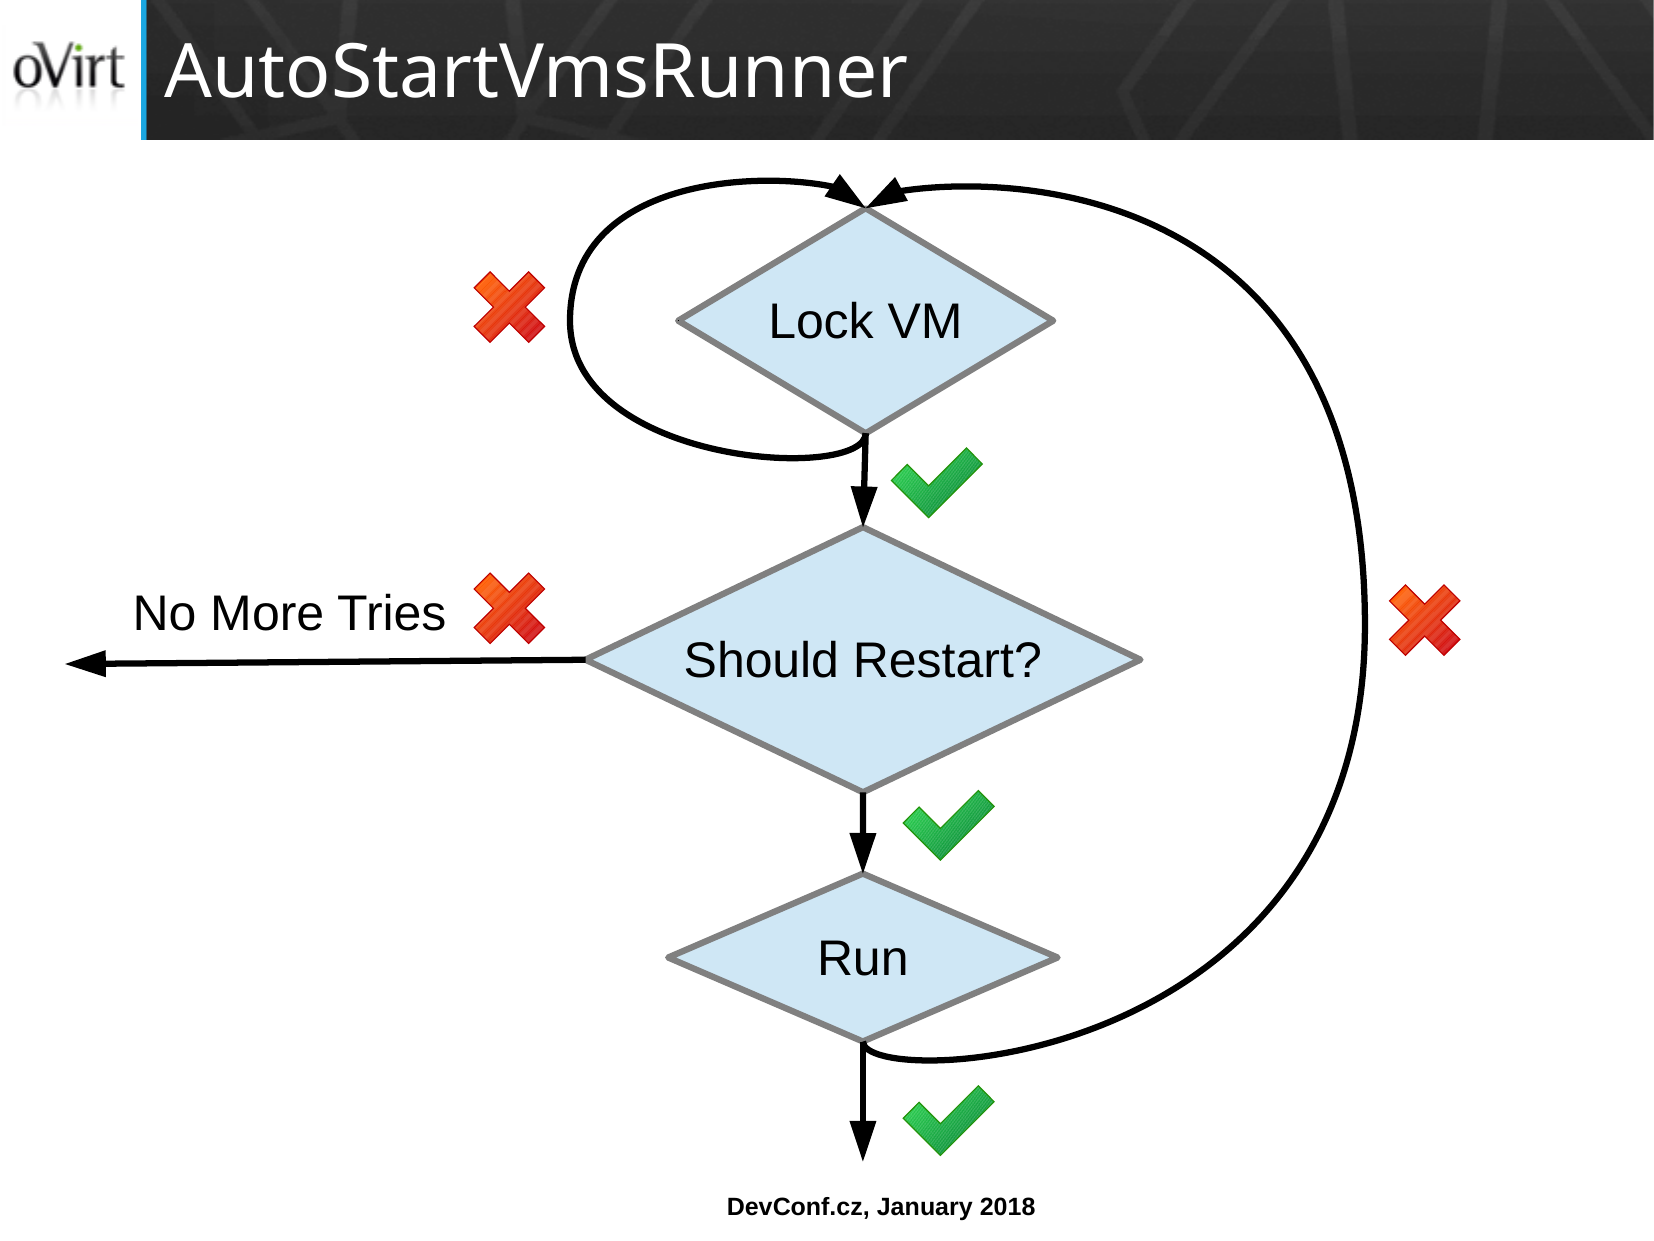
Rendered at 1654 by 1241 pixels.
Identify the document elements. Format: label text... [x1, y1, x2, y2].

title AutoStartVmsRunner [164, 11, 1653, 126]
text_box No More Tries [117, 578, 462, 649]
text_box Should Restart? [586, 527, 1141, 792]
picture [884, 1054, 1011, 1181]
text_box Lock VM [678, 209, 1054, 433]
picture [0, 0, 1654, 140]
picture [447, 245, 571, 369]
picture [1363, 558, 1486, 682]
picture [872, 416, 1000, 544]
picture [884, 759, 1011, 886]
picture [447, 547, 571, 670]
text_box Run [668, 873, 1058, 1041]
